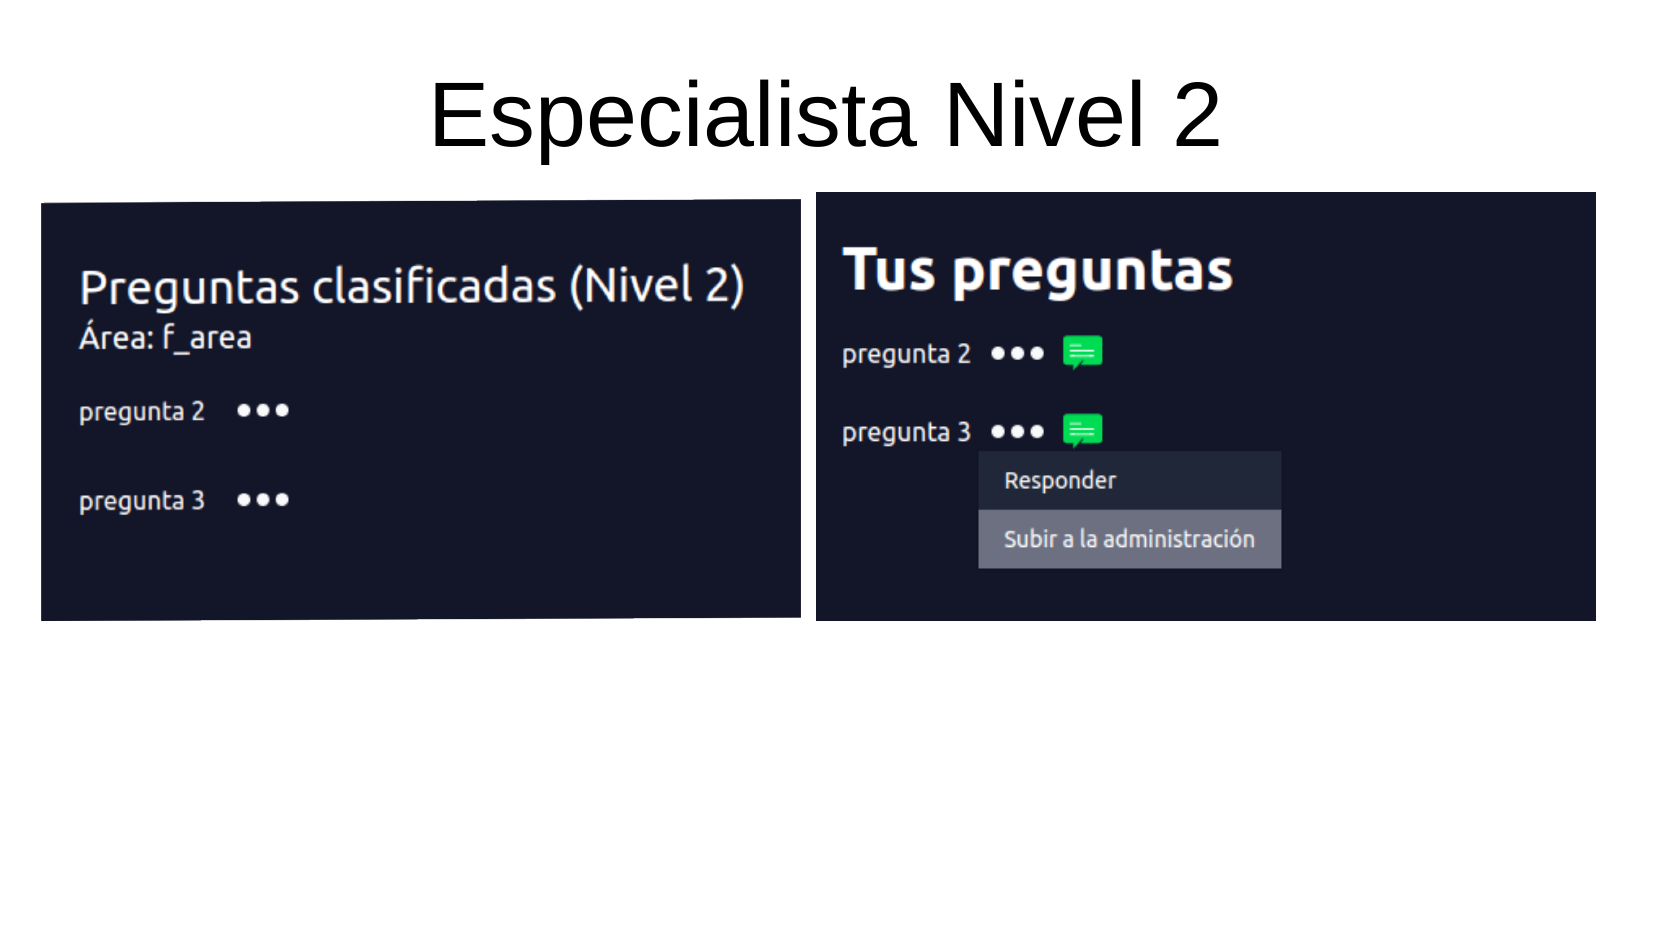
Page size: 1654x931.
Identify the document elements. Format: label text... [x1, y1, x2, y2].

picture [816, 192, 1596, 621]
picture [40, 198, 801, 621]
title Especialista Nivel 2 [82, 37, 1571, 193]
